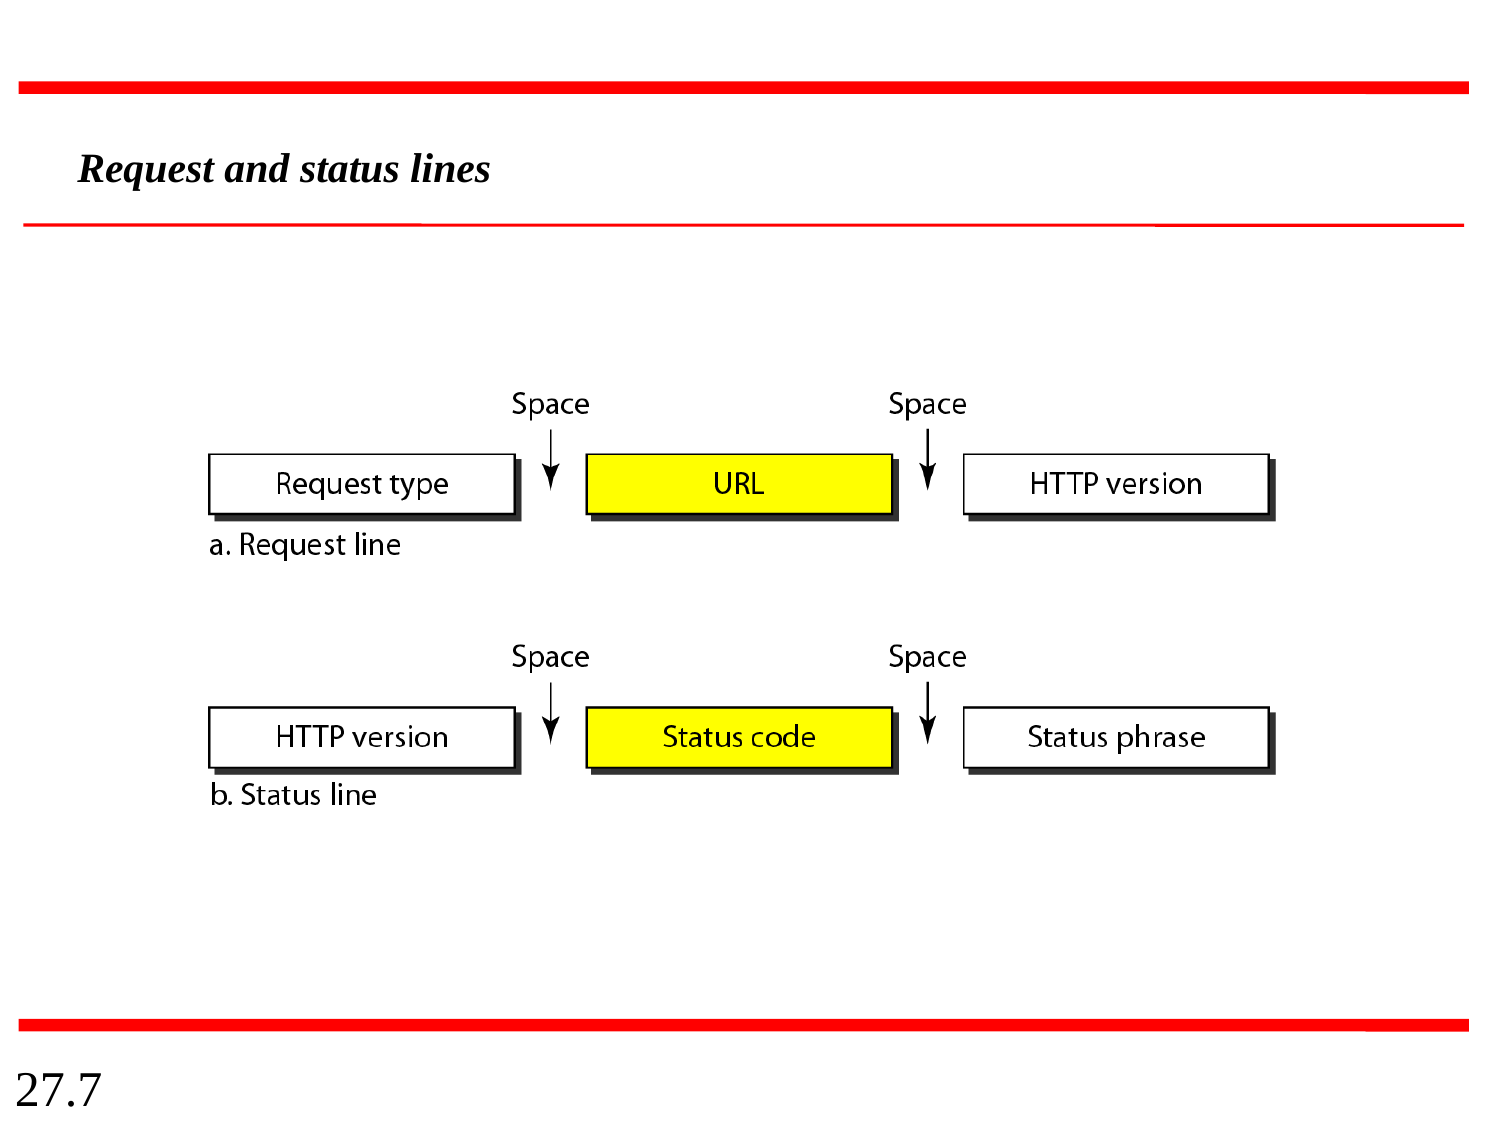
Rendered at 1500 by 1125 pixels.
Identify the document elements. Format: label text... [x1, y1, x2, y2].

picture [208, 387, 1276, 813]
text_box Request and status lines [49, 124, 507, 201]
